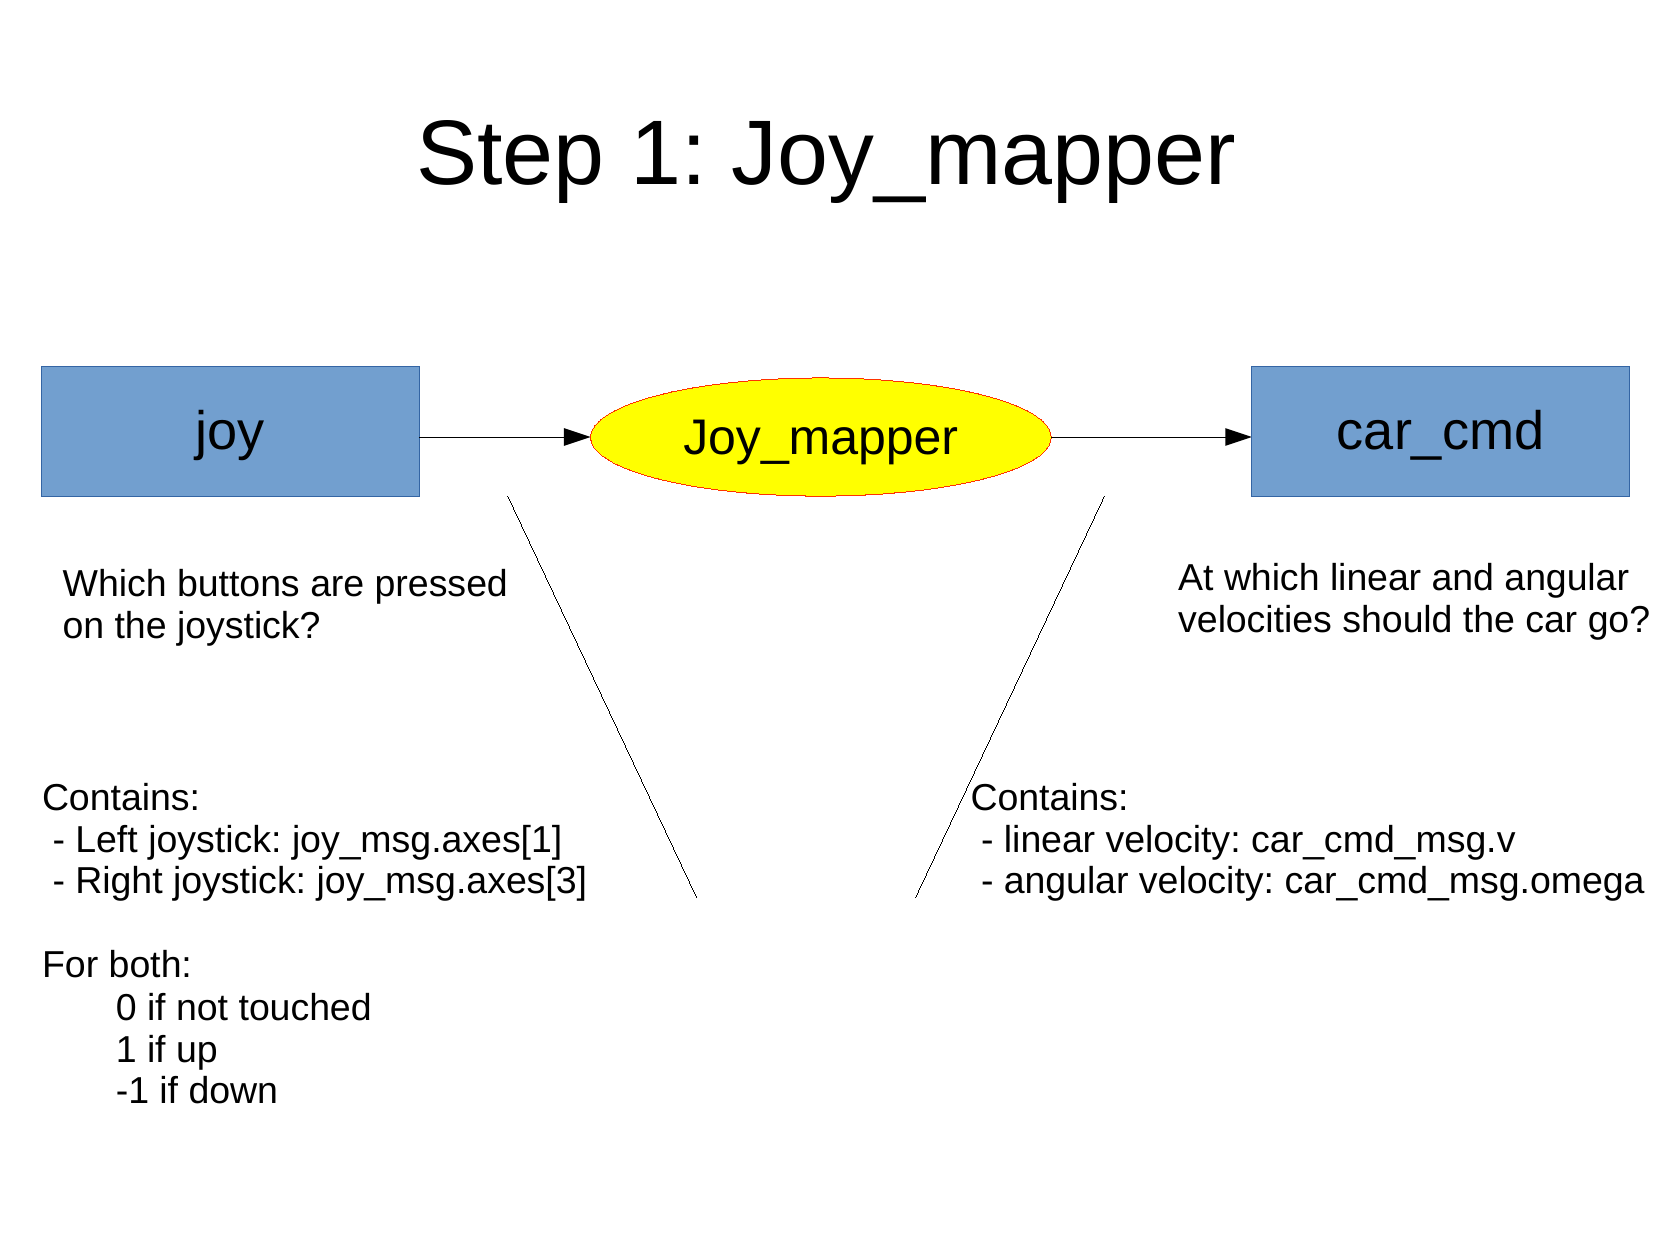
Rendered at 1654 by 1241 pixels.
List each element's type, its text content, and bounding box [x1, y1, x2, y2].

text_box Which buttons are pressed on the joystick? [48, 555, 523, 739]
text_box Joy_mapper [590, 377, 1052, 497]
text_box joy [41, 366, 420, 497]
text_box car_cmd [1251, 366, 1630, 497]
text_box At which linear and angular velocities should the car go? [1163, 549, 1654, 733]
text_box Contains: - linear velocity: car_cmd_msg.v - angular velocity: car_cmd_msg.omega [955, 768, 1654, 910]
text_box Contains: - Left joystick: joy_msg.axes[1] - Right joystick: joy_msg.axes[3] For both: 0 if not touched 1 if up -1 if down [27, 768, 603, 1120]
title Step 1: Joy_mapper [82, 49, 1571, 257]
